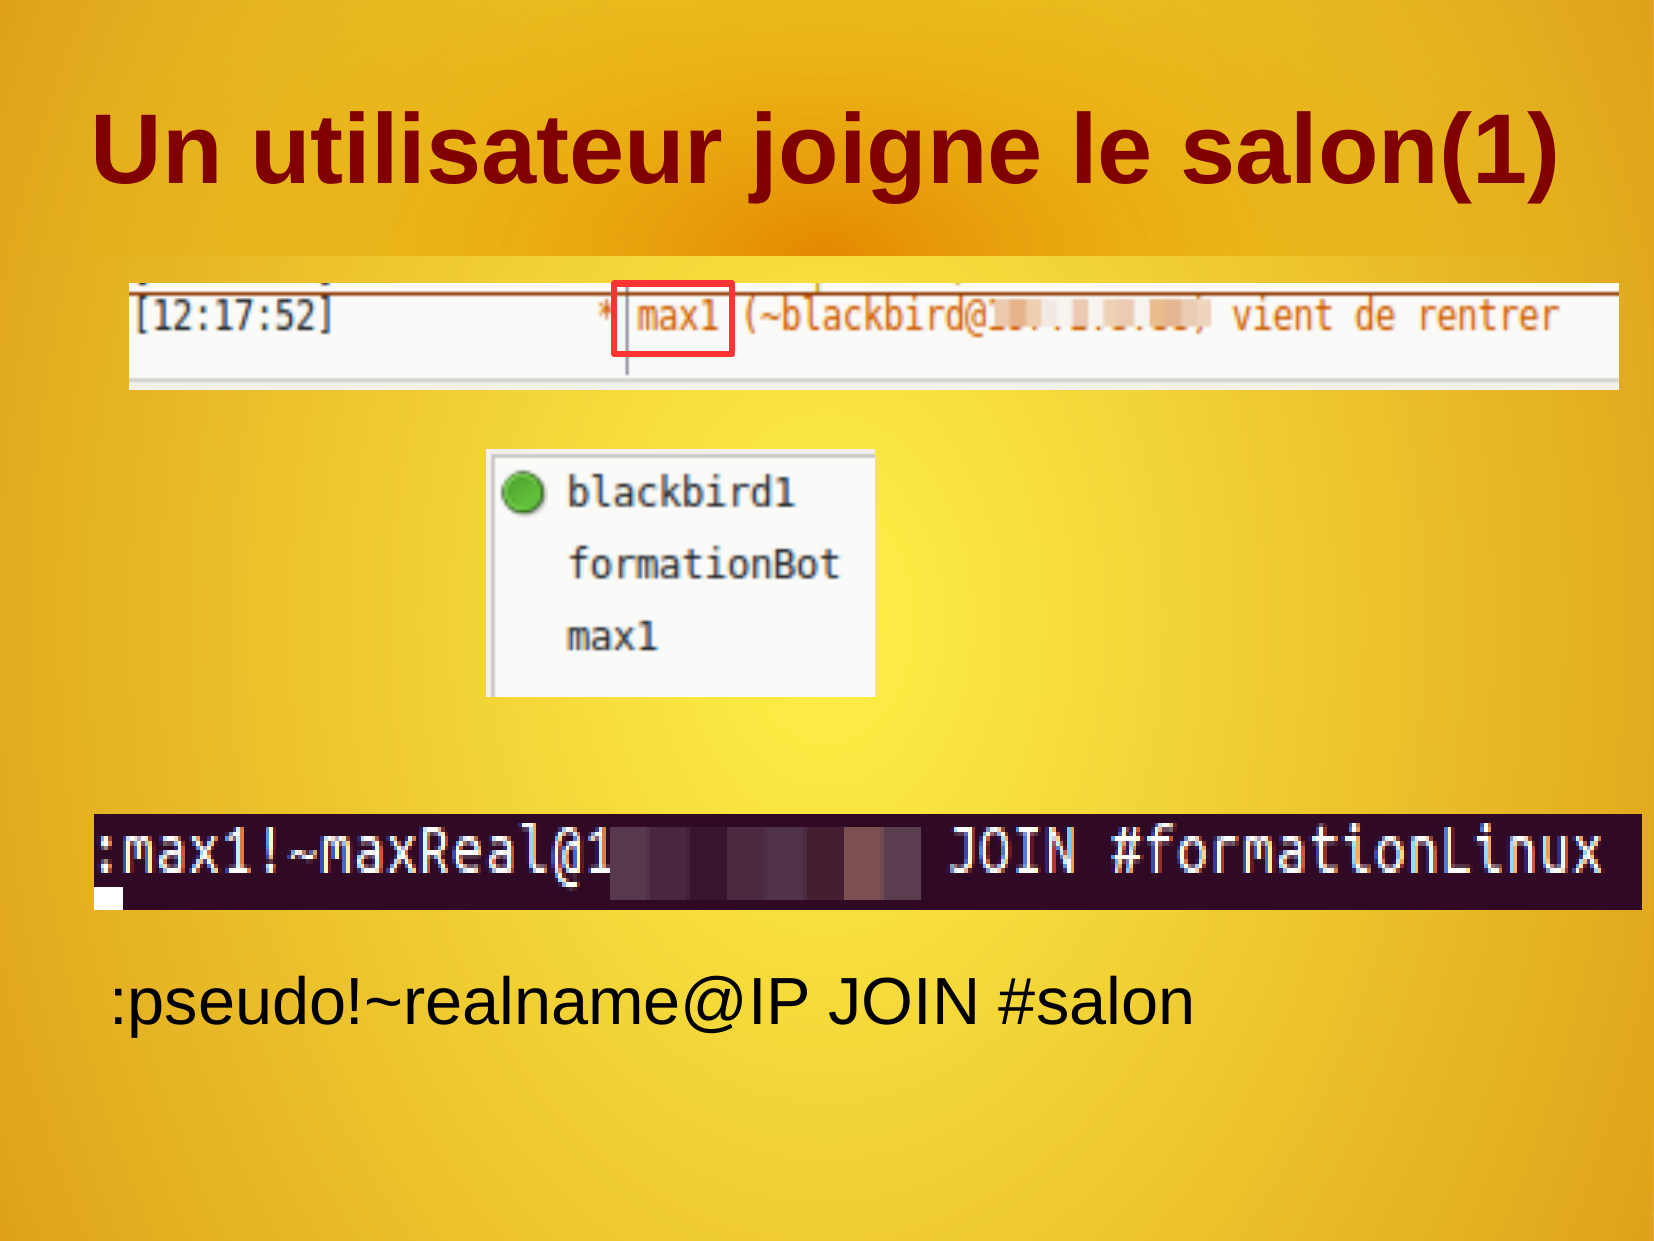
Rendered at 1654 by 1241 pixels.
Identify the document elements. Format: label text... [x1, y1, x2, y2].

text_box :pseudo!~realname@IP JOIN #salon [94, 956, 1548, 1047]
picture [129, 283, 1619, 390]
picture [617, 287, 729, 351]
picture [94, 814, 1642, 910]
title Un utilisateur joigne le salon(1) [82, 47, 1571, 252]
picture [486, 449, 875, 697]
